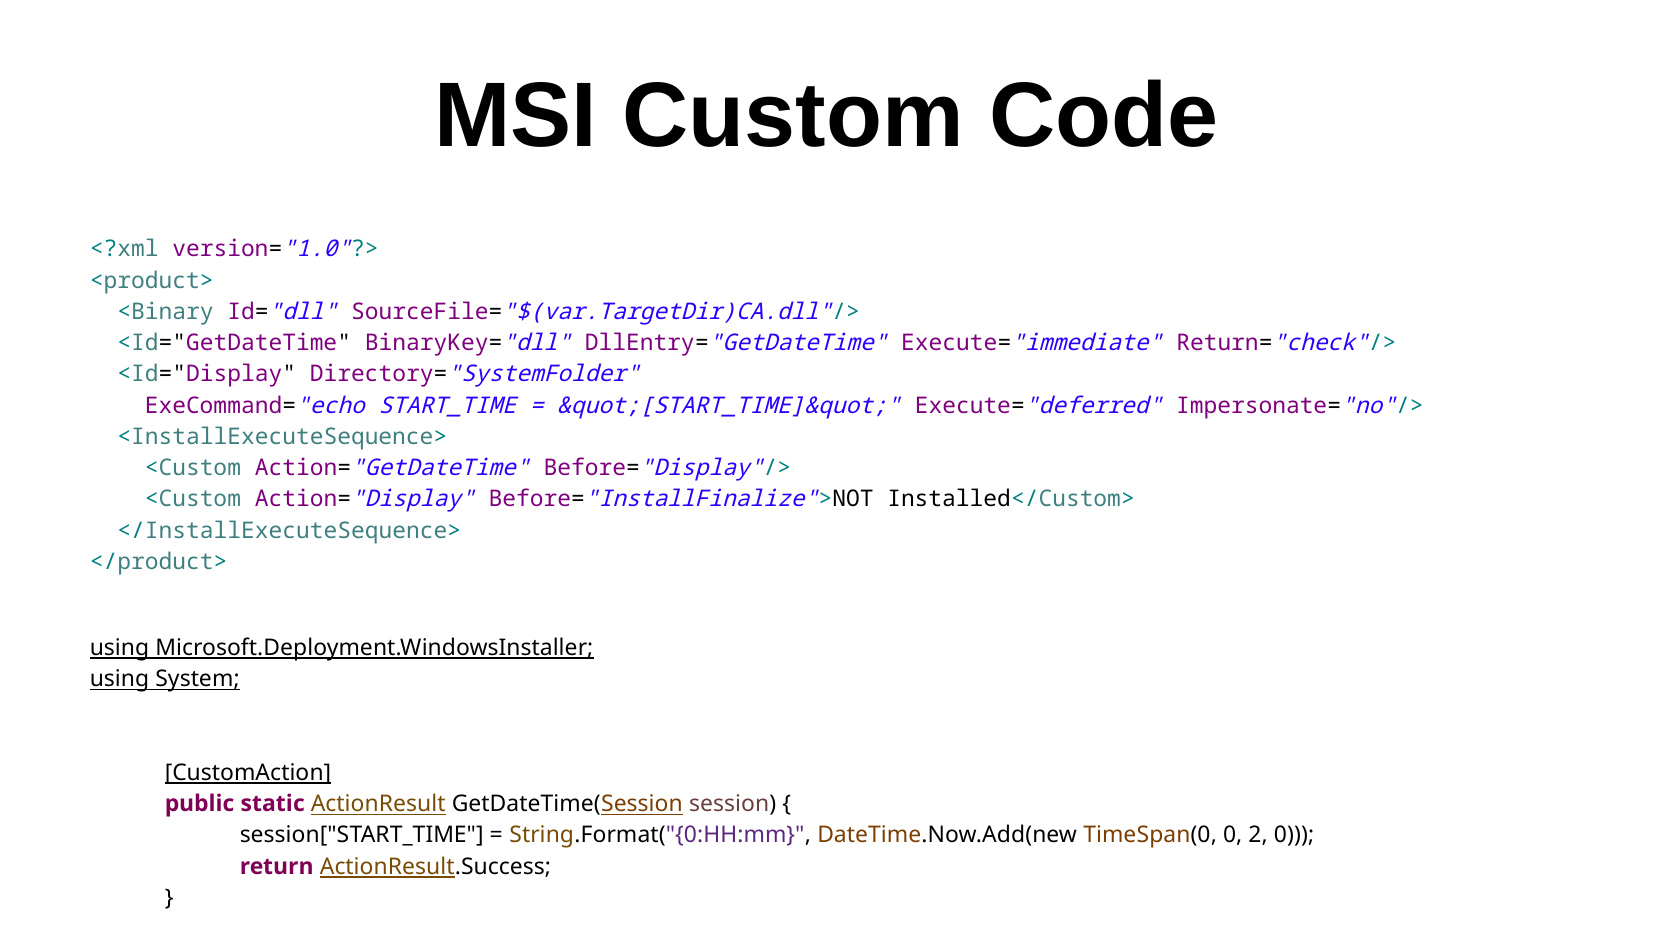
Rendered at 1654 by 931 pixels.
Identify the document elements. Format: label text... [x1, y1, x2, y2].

text_box <?xml version="1.0"?> <product> <Binary Id="dll" SourceFile="$(var.TargetDir)CA.dll"/> <Id="GetDateTime" BinaryKey="dll" DllEntry="GetDateTime" Execute="immediate" Return="check"/> <Id="Display" Directory="SystemFolder" ExeCommand="echo START_TIME = &quot;[START_TIME]&quot;" Execute="deferred" Impersonate="no"/> <InstallExecuteSequence> <Custom Action="GetDateTime" Before="Display"/> <Custom Action="Display" Before="InstallFinalize">NOT Installed</Custom> </InstallExecuteSequence> </product> [75, 225, 1576, 588]
text_box using Microsoft.Deployment.WindowsInstaller; using System; [CustomAction] public static ActionResult GetDateTime(Session session) { session["START_TIME"] = String.Format("{0:HH:mm}", DateTime.Now.Add(new TimeSpan(0, 0, 2, 0))); return ActionResult.Success; } [75, 623, 1651, 906]
title MSI Custom Code [82, 37, 1571, 193]
